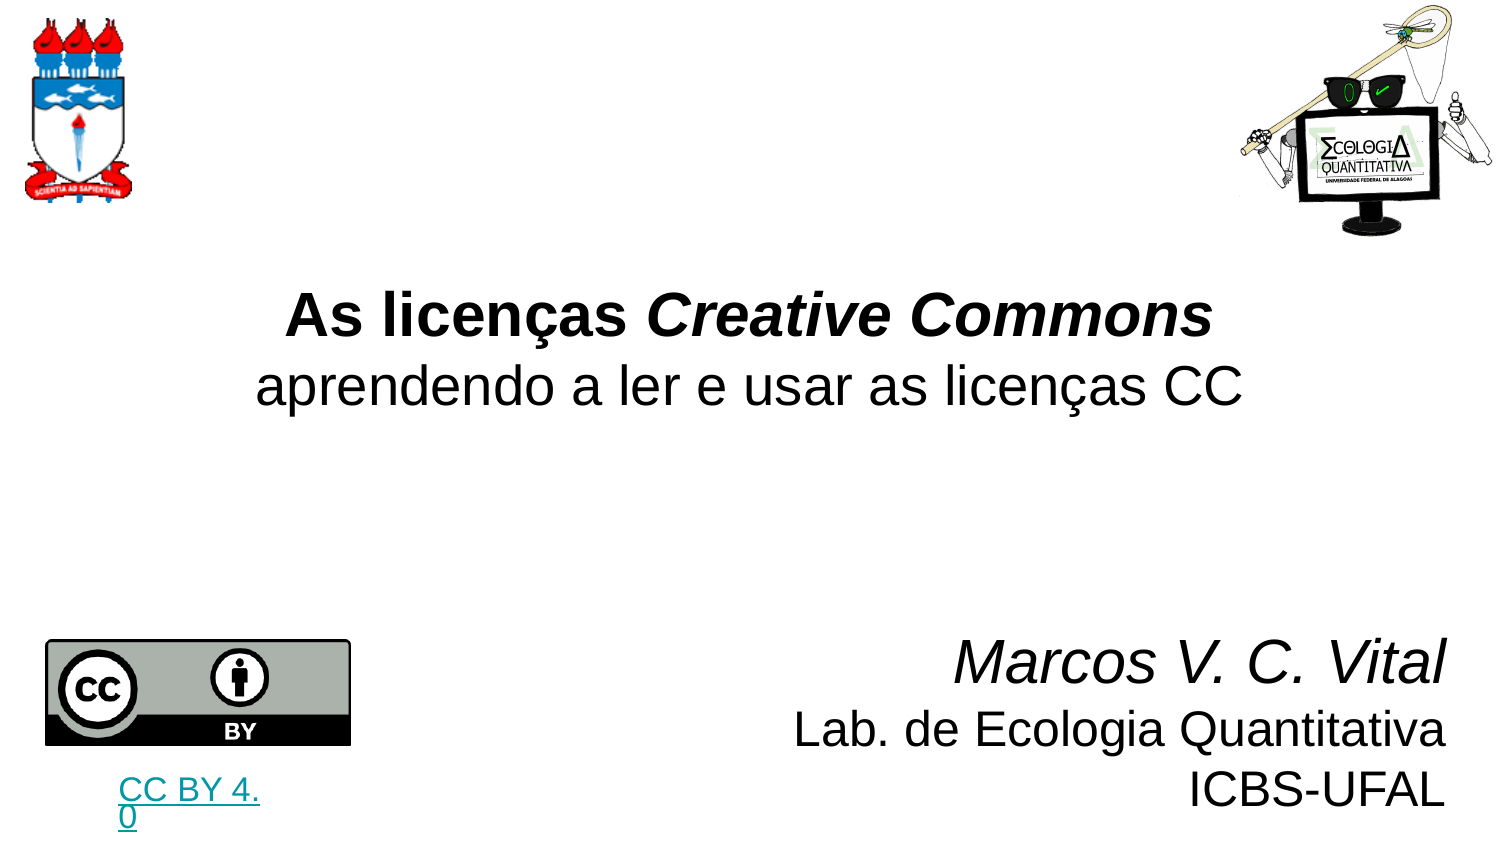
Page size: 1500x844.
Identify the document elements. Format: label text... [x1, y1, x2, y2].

picture [1239, 0, 1500, 240]
subtitle CC BY 4.0 [103, 760, 294, 826]
text_box As licenças Creative Commons aprendendo a ler e usar as licenças CC [0, 259, 1500, 499]
picture [45, 639, 351, 746]
text_box Marcos V. C. Vital Lab. de Ecologia Quantitativa ICBS-UFAL [670, 606, 1462, 834]
picture [25, 18, 132, 203]
